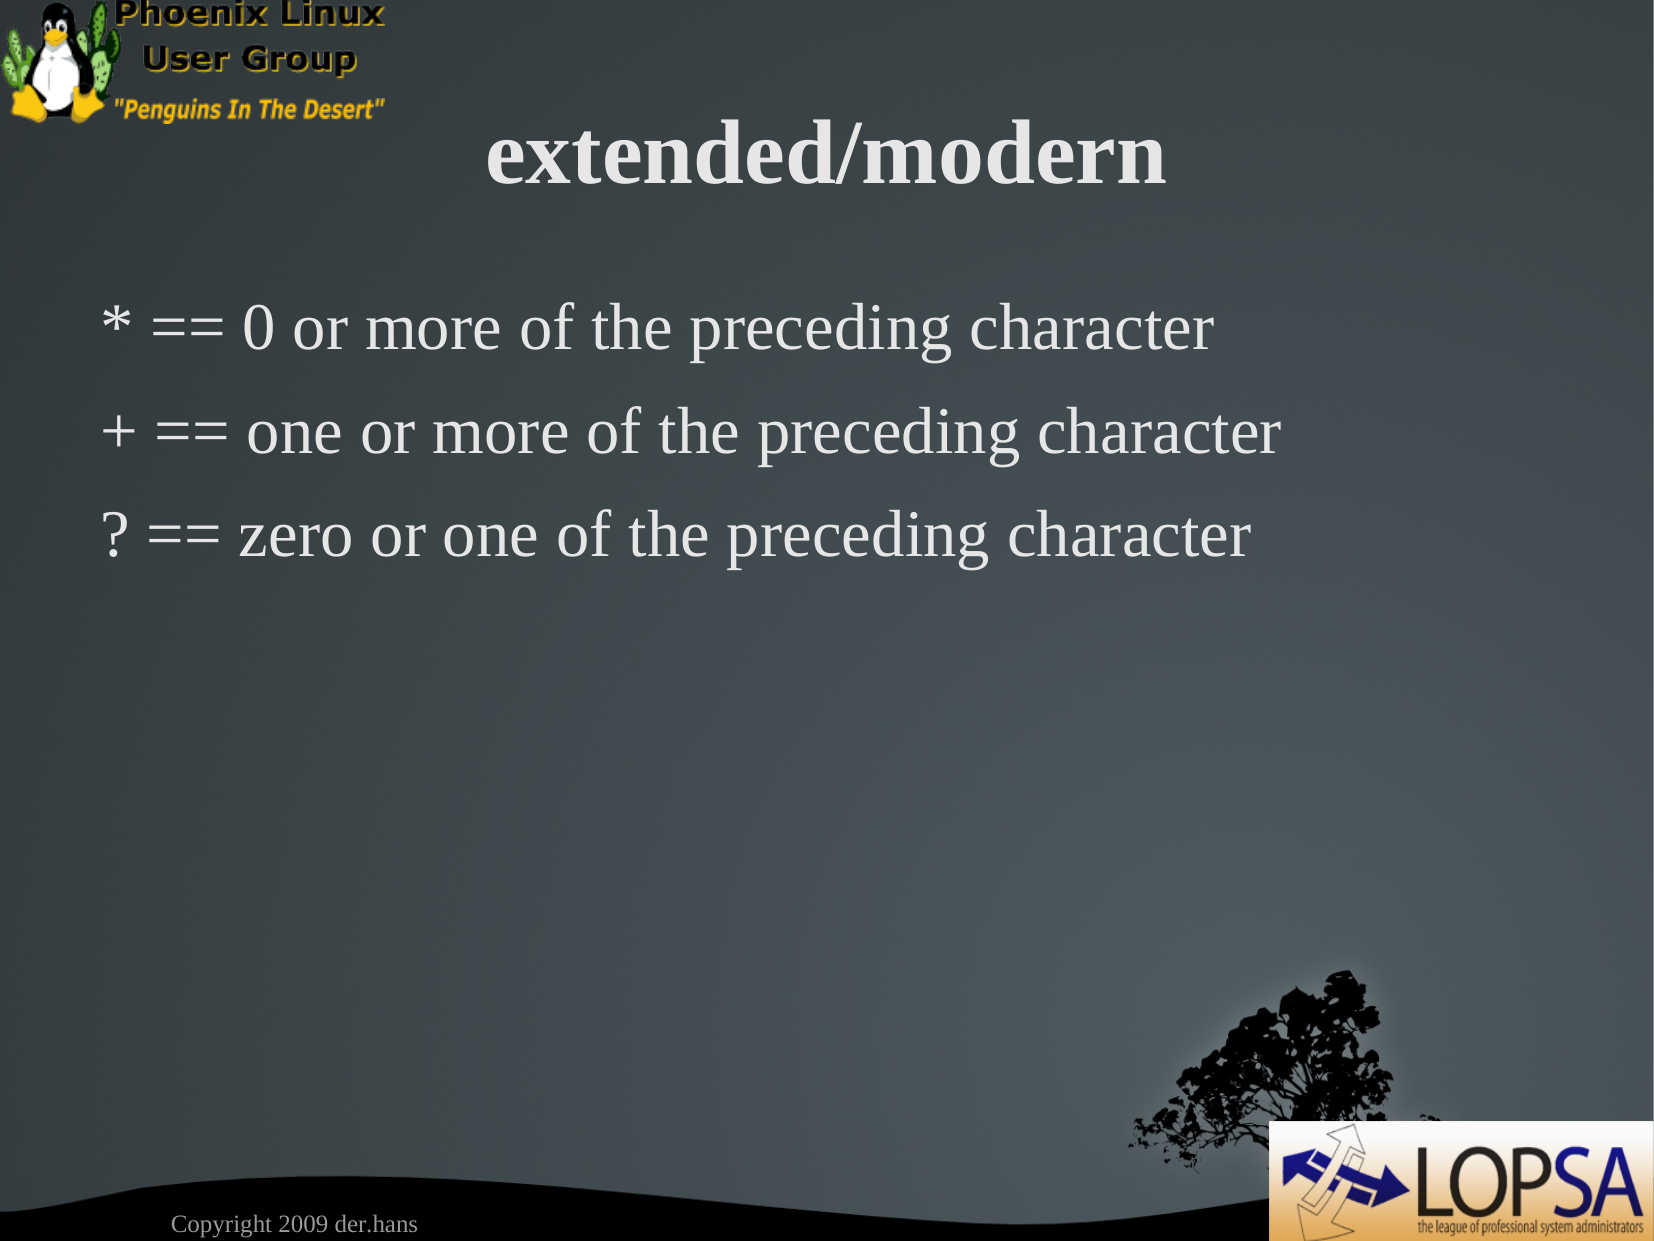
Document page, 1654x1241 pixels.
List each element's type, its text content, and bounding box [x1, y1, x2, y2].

title extended/modern [82, 49, 1571, 257]
list * == 0 or more of the preceding character + == one or more of the preceding character ? == zero or one of the preceding character [82, 290, 1571, 1109]
picture [0, 0, 1654, 1241]
